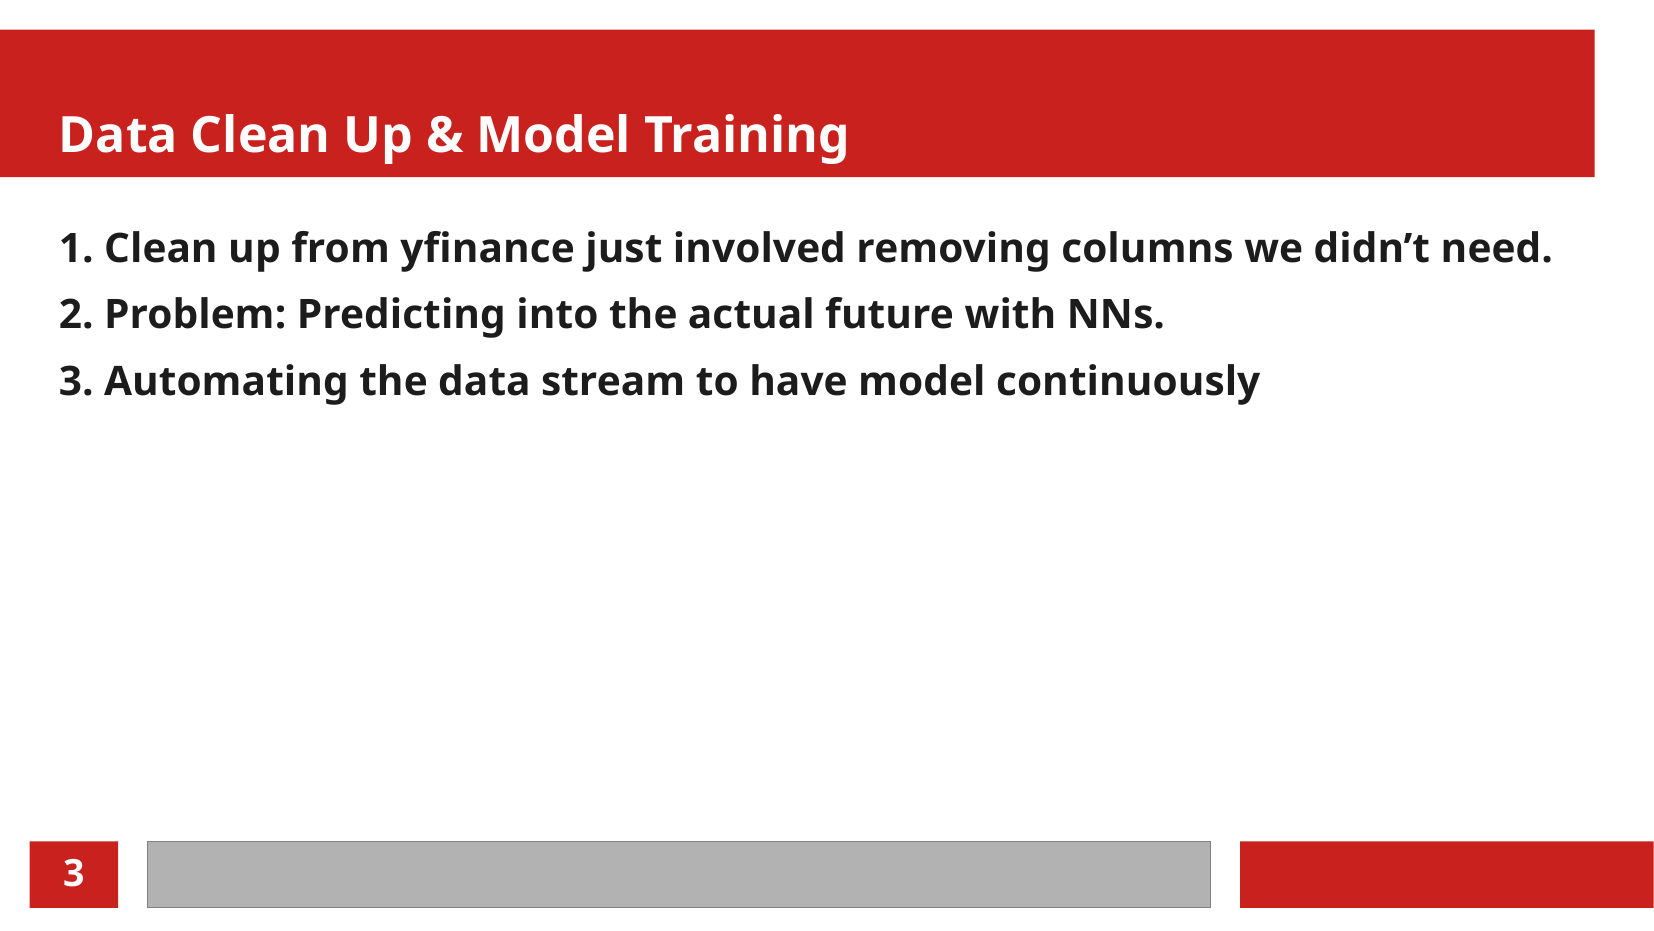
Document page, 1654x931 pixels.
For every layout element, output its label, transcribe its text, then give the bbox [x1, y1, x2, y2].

text_box [0, 841, 178, 908]
list 1. Clean up from yfinance just involved removing columns we didn’t need. 2. Problem: Predicting into the actual future with NNs. 3. Automating the data stream to have model continuously [59, 221, 1565, 798]
title Data Clean Up & Model Training [59, 44, 1595, 163]
